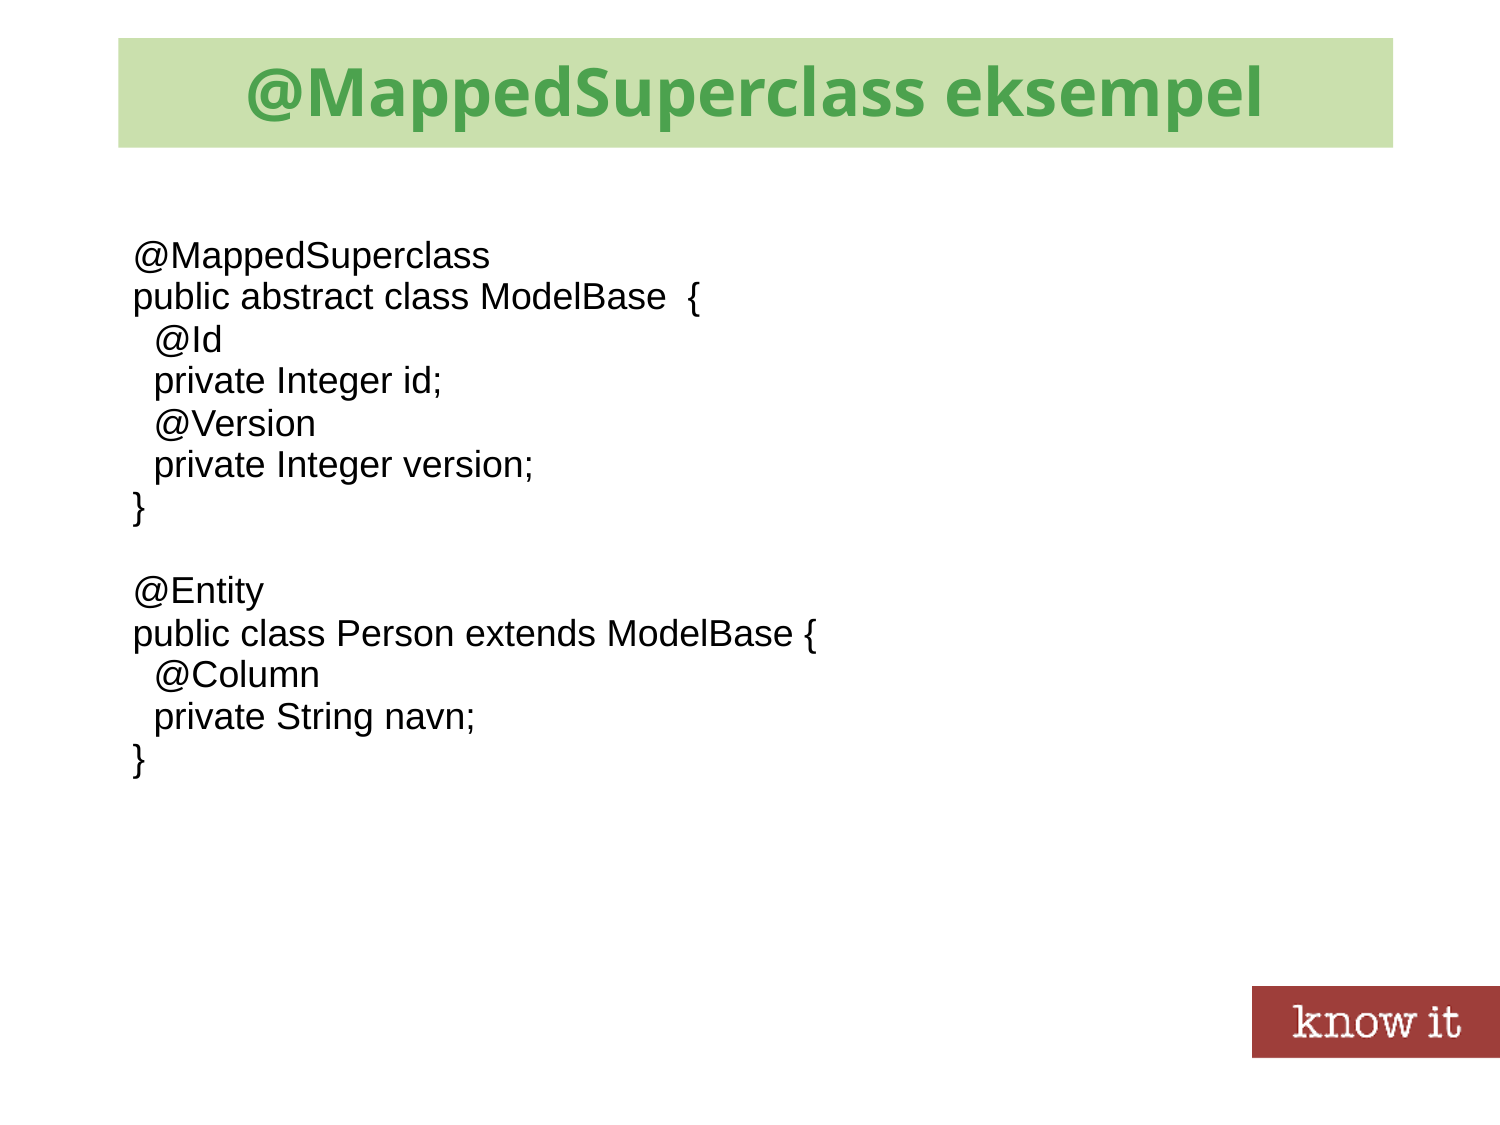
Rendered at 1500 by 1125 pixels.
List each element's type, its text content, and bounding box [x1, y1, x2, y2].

text_box @MappedSuperclass eksempel [118, 38, 1394, 148]
text_box @MappedSuperclass public abstract class ModelBase { @Id private Integer id; @Version private Integer version; } @Entity public class Person extends ModelBase { @Column private String navn; } [117, 226, 1360, 830]
picture [1252, 986, 1500, 1058]
